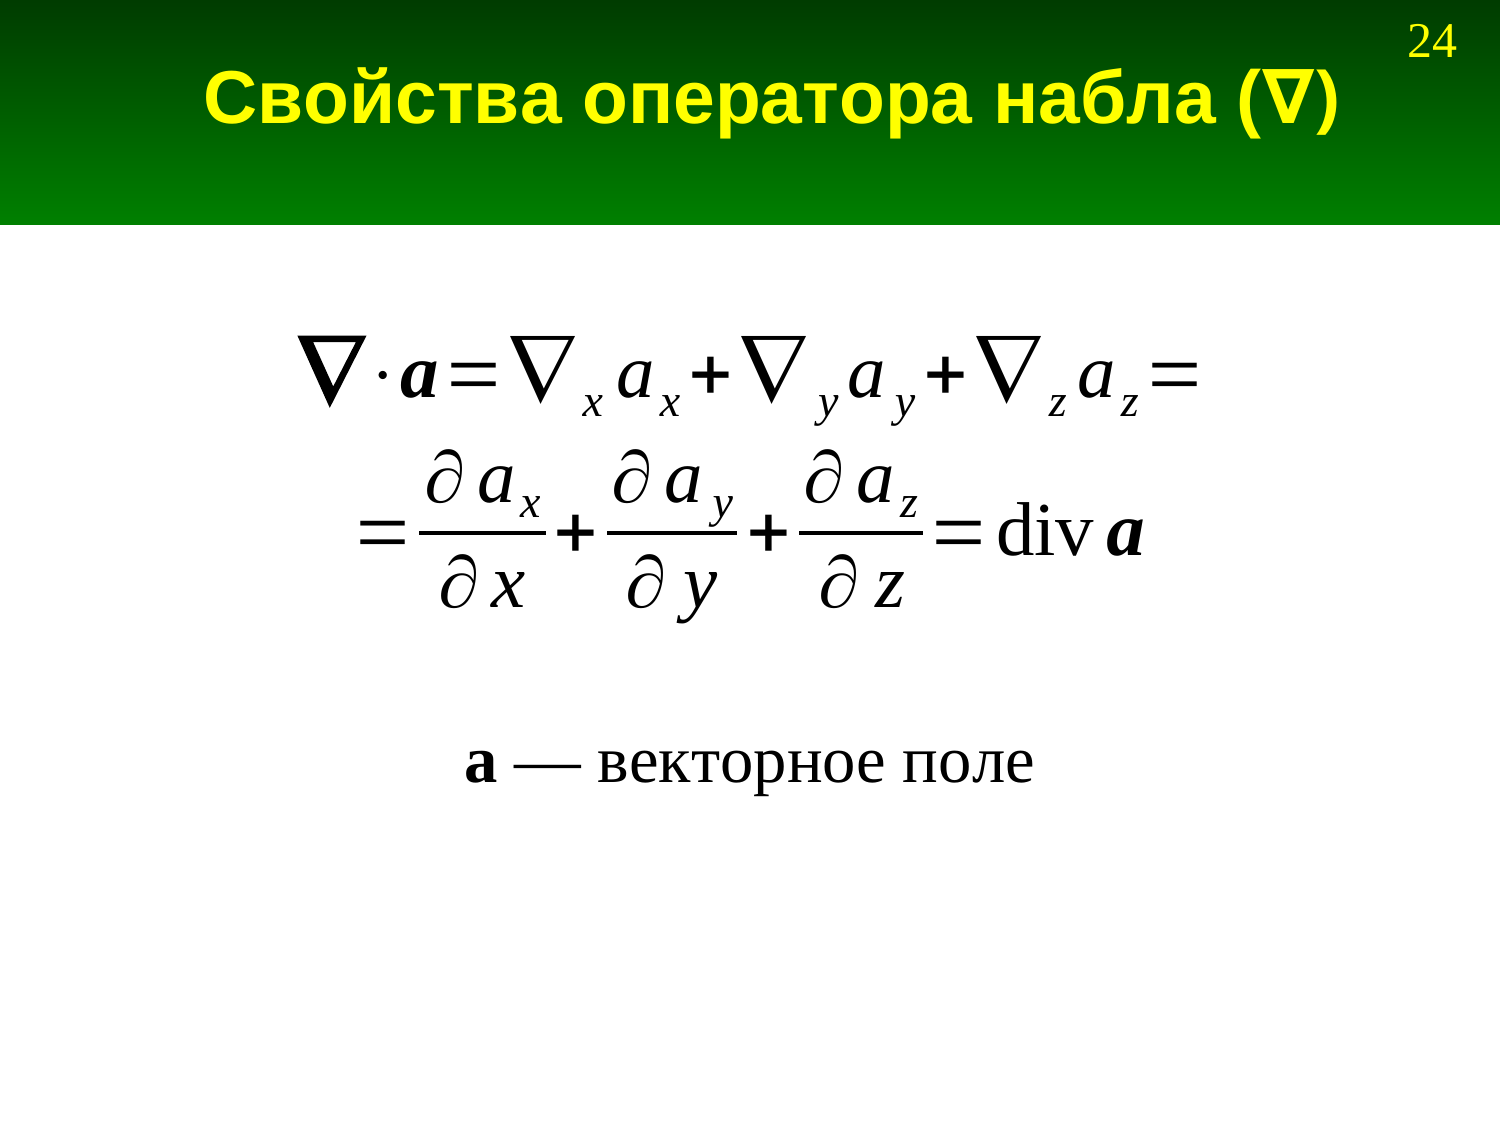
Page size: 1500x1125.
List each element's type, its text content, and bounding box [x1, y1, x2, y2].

text_box a — векторное поле [449, 708, 1051, 804]
chart [275, 331, 1225, 626]
title Свойства оператора набла (∇) [123, 0, 1399, 188]
